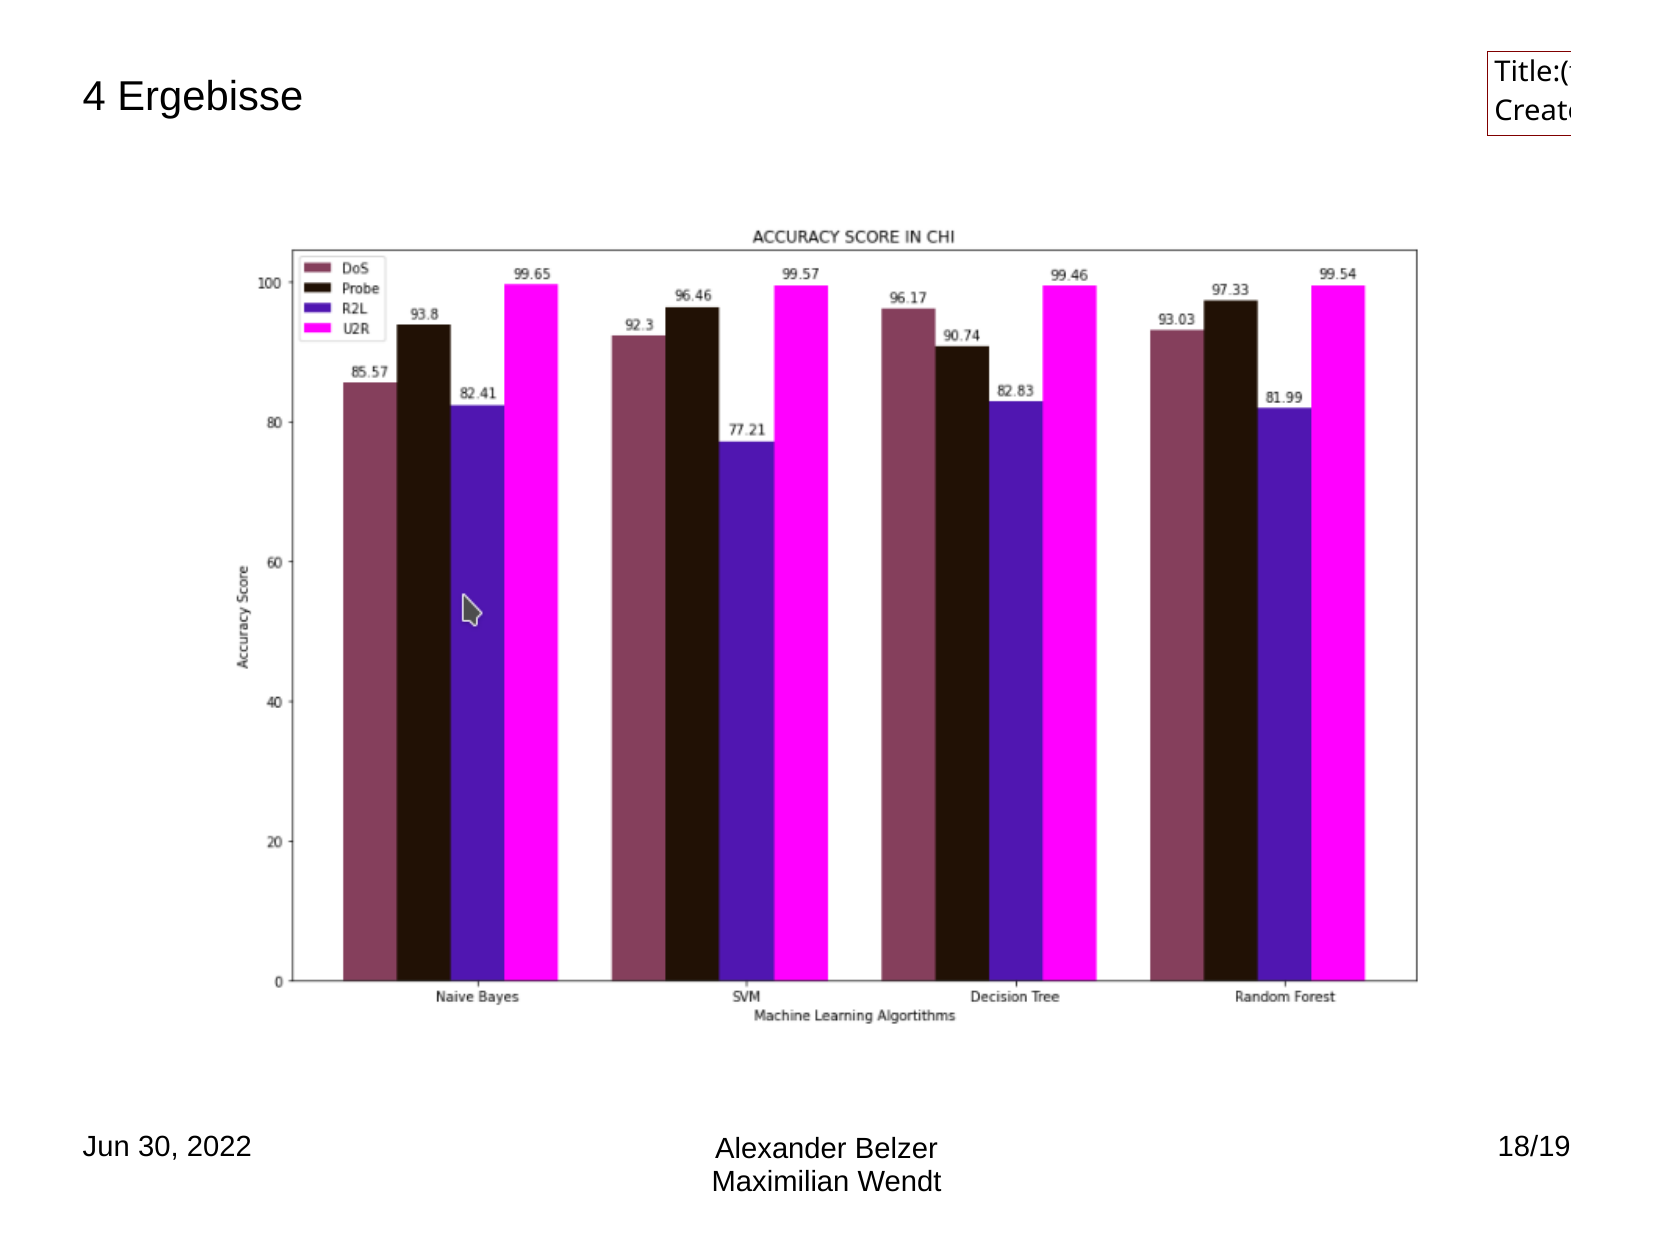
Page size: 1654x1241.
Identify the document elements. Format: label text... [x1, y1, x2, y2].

picture [234, 220, 1432, 1027]
title 4 Ergebisse [82, 34, 1571, 151]
